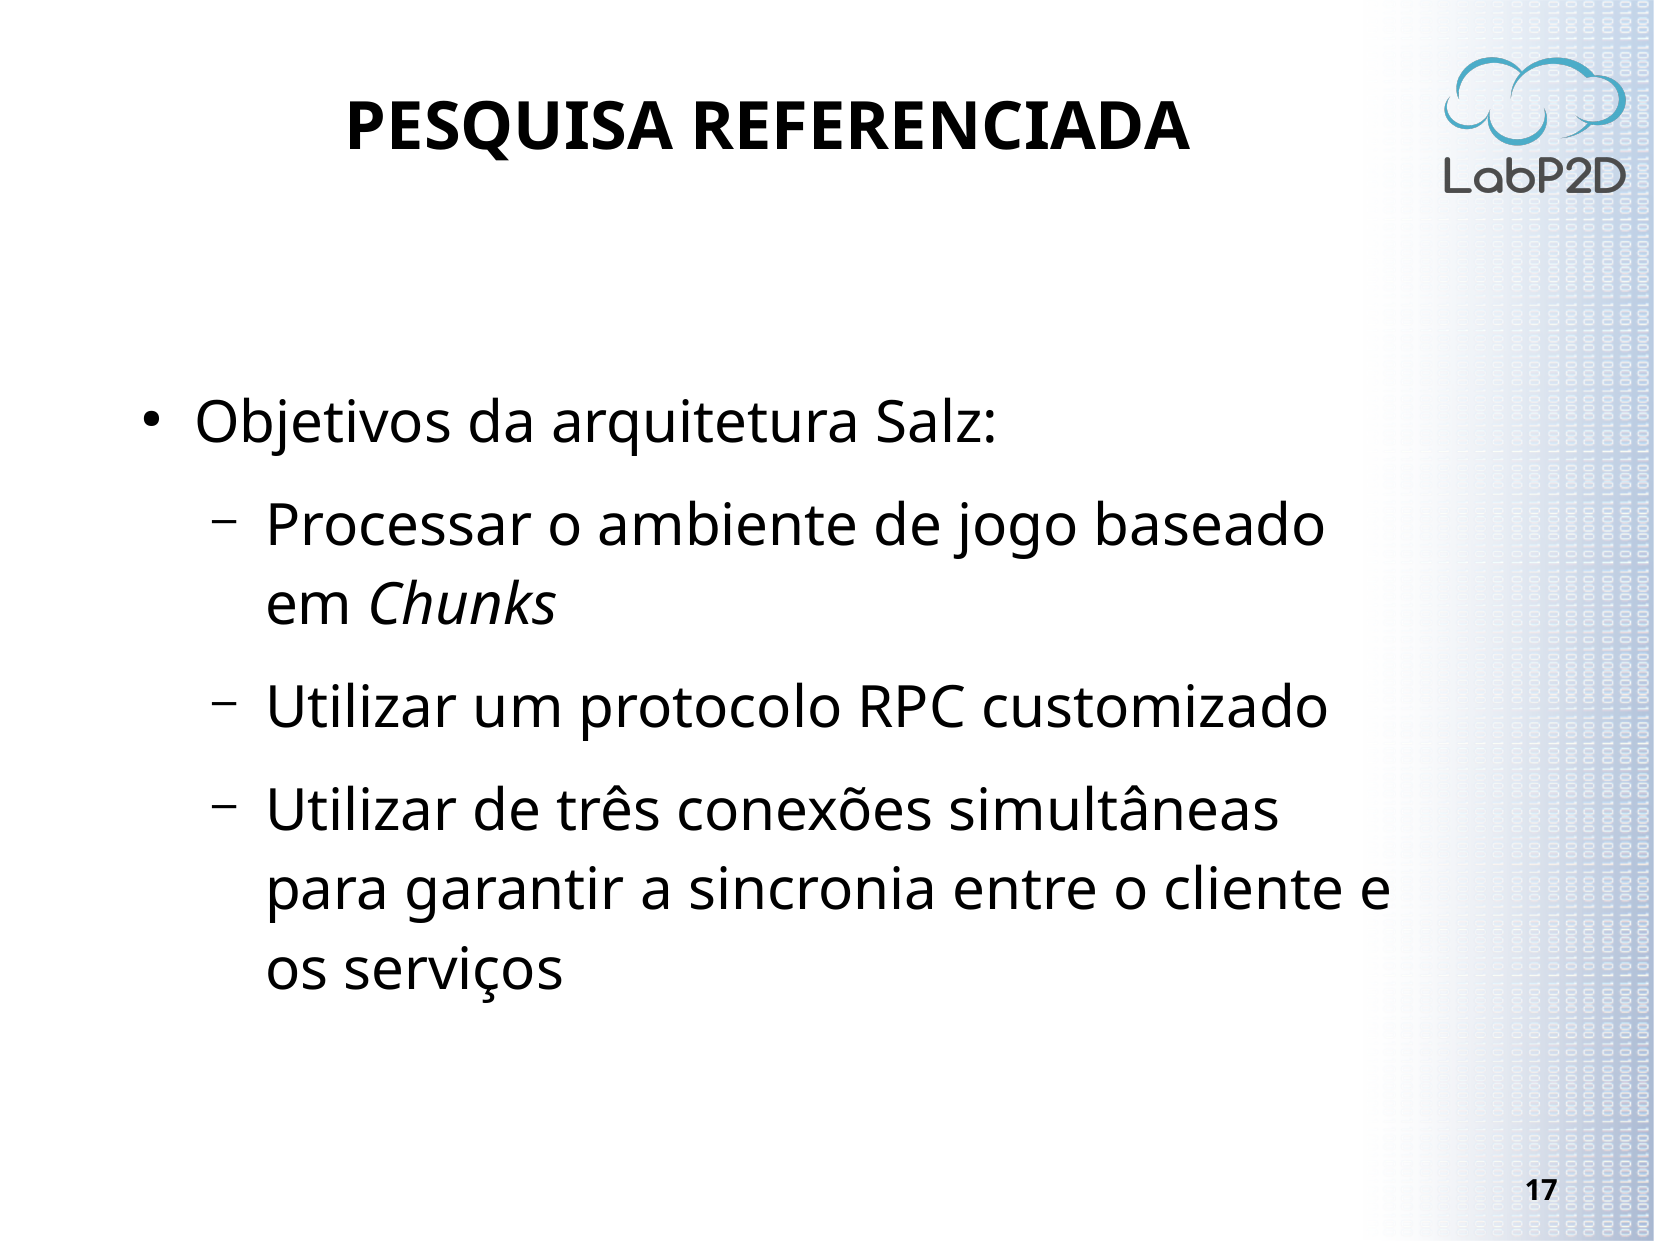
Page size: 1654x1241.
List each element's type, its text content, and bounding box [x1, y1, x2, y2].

picture [1360, 1, 1654, 1240]
title PESQUISA REFERENCIADA [82, 19, 1453, 227]
list Objetivos da arquitetura Salz: Processar o ambiente de jogo baseado em Chunks Utilizar um protocolo RPC customizado Utilizar de três conexões simultâneas para garantir a sincronia entre o cliente e os serviços [123, 271, 1406, 1116]
